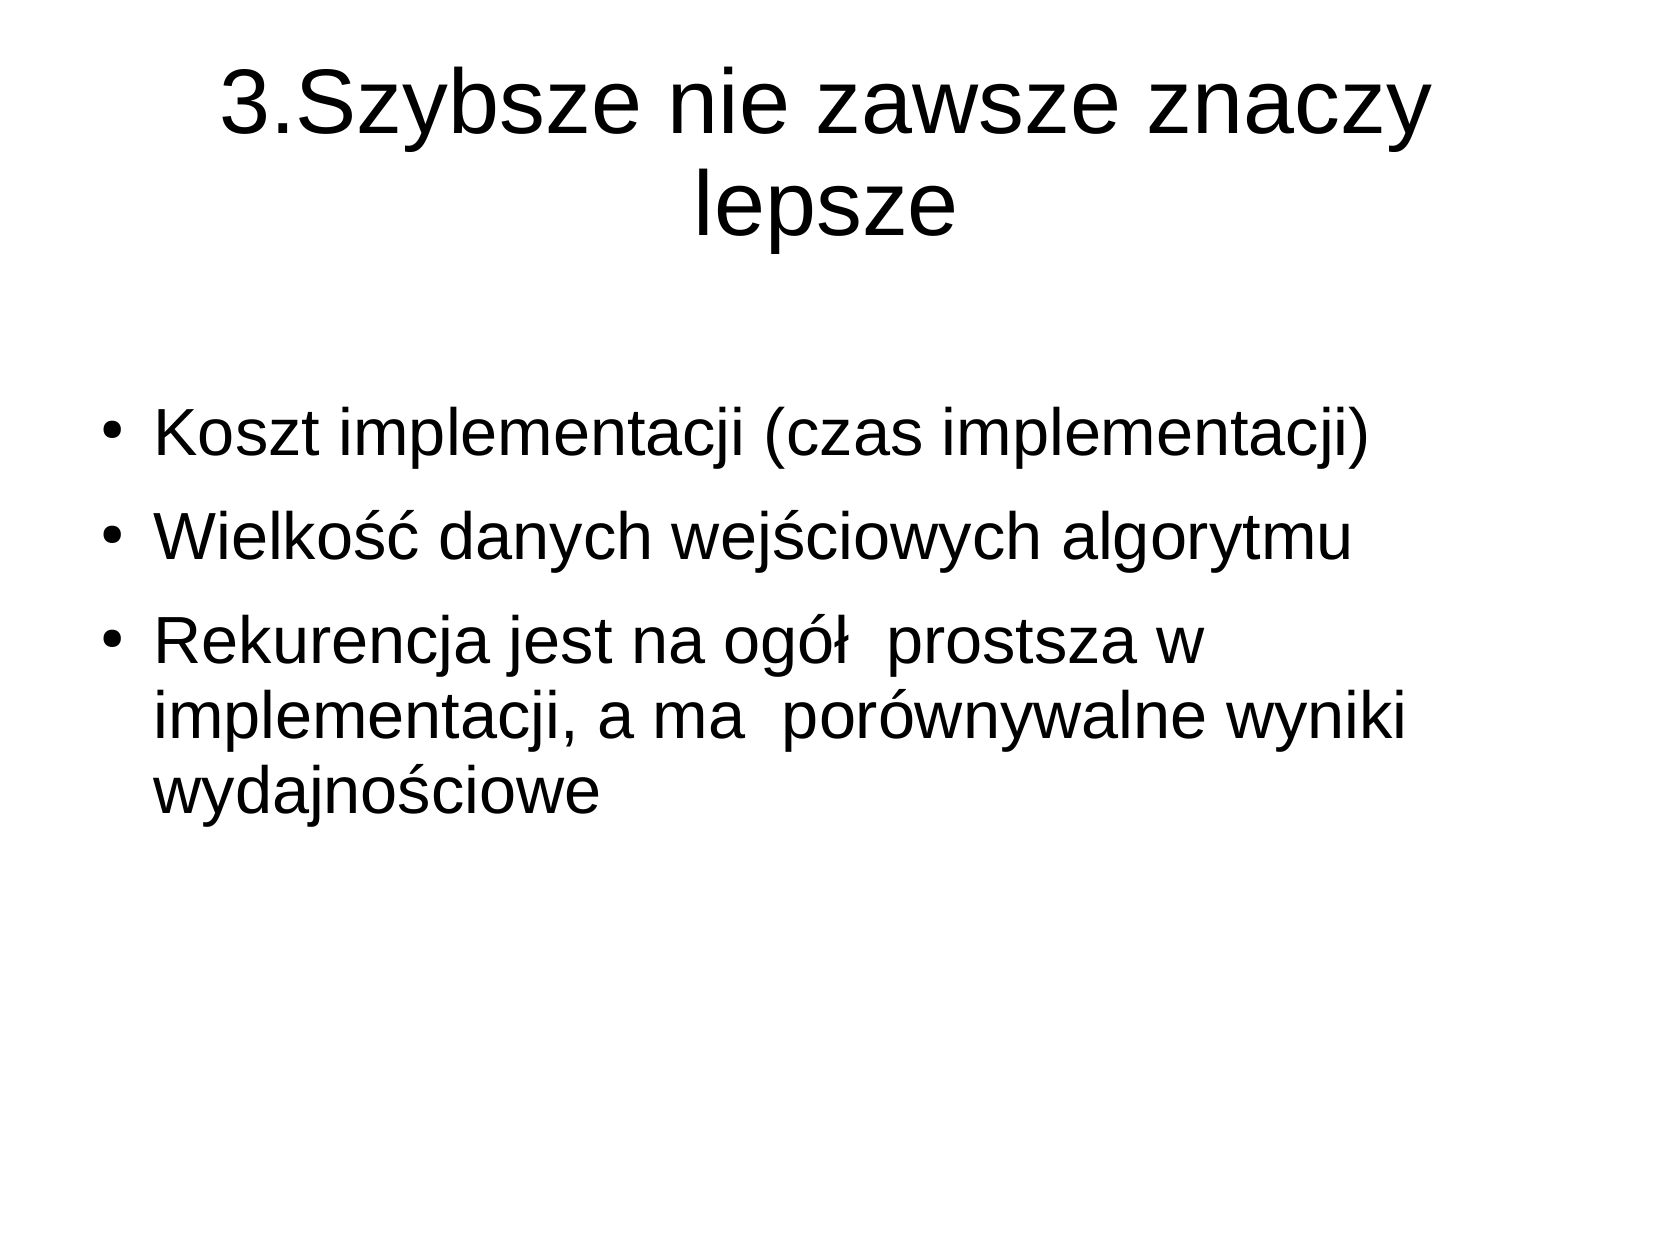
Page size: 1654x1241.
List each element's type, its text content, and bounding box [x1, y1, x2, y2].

title 3.Szybsze nie zawsze znaczy lepsze [82, 49, 1571, 257]
list Koszt implementacji (czas implementacji) Wielkość danych wejściowych algorytmu Rekurencja jest na ogół prostsza w implementacji, a ma porównywalne wyniki wydajnościowe [82, 290, 1571, 1010]
